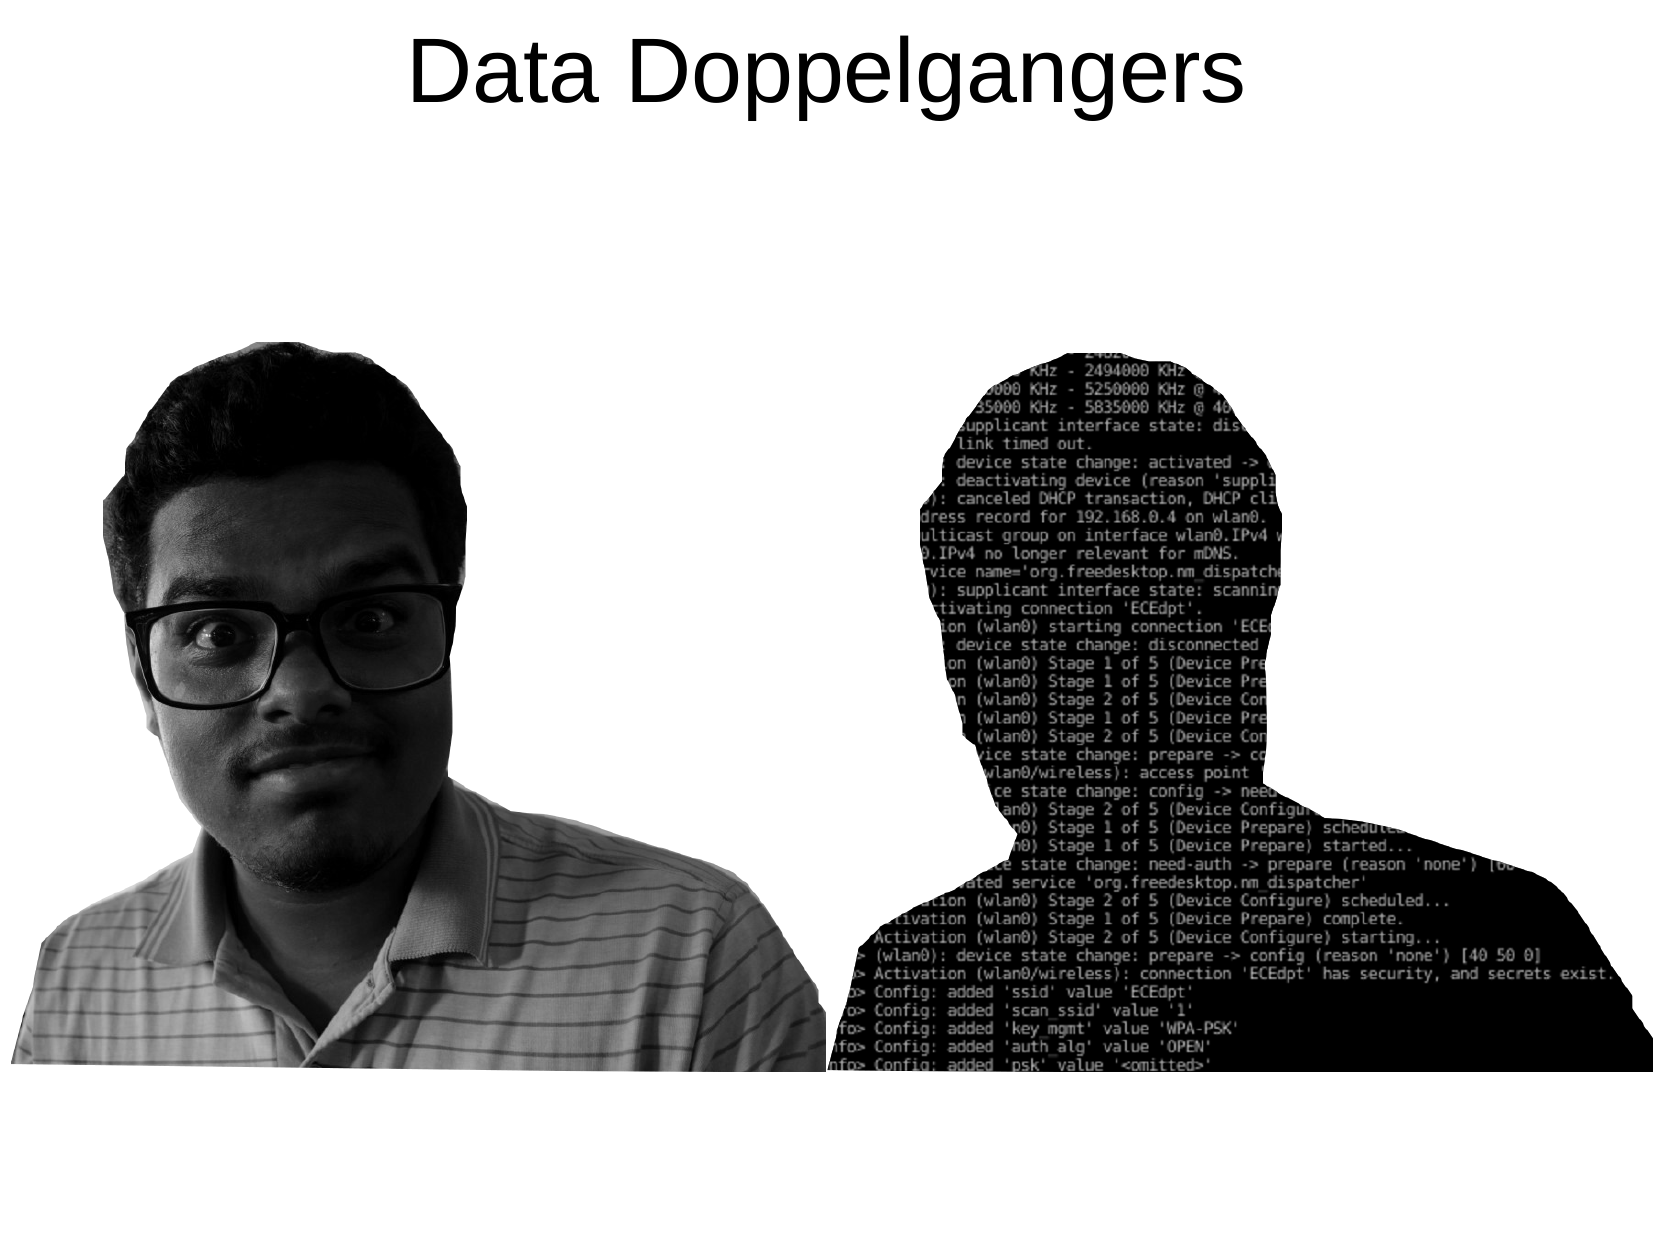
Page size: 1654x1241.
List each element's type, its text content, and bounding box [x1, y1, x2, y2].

picture [11, 342, 1654, 1072]
title Data Doppelgangers [82, 0, 1571, 174]
